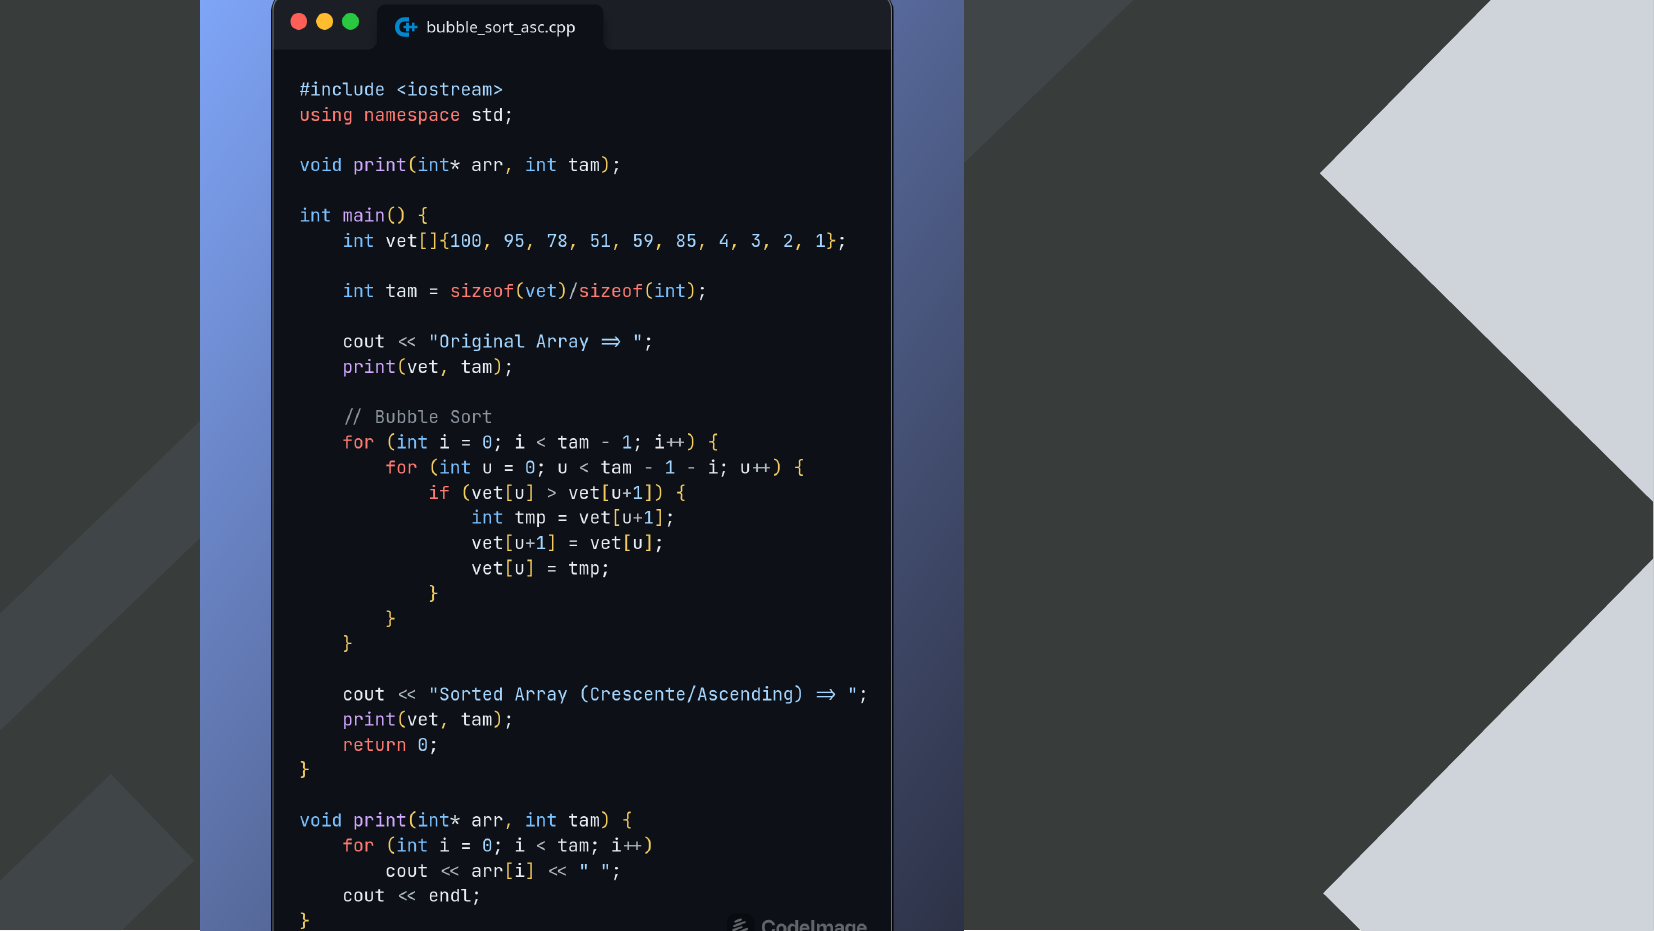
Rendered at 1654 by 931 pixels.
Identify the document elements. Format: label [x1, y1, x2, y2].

picture [200, 0, 964, 931]
